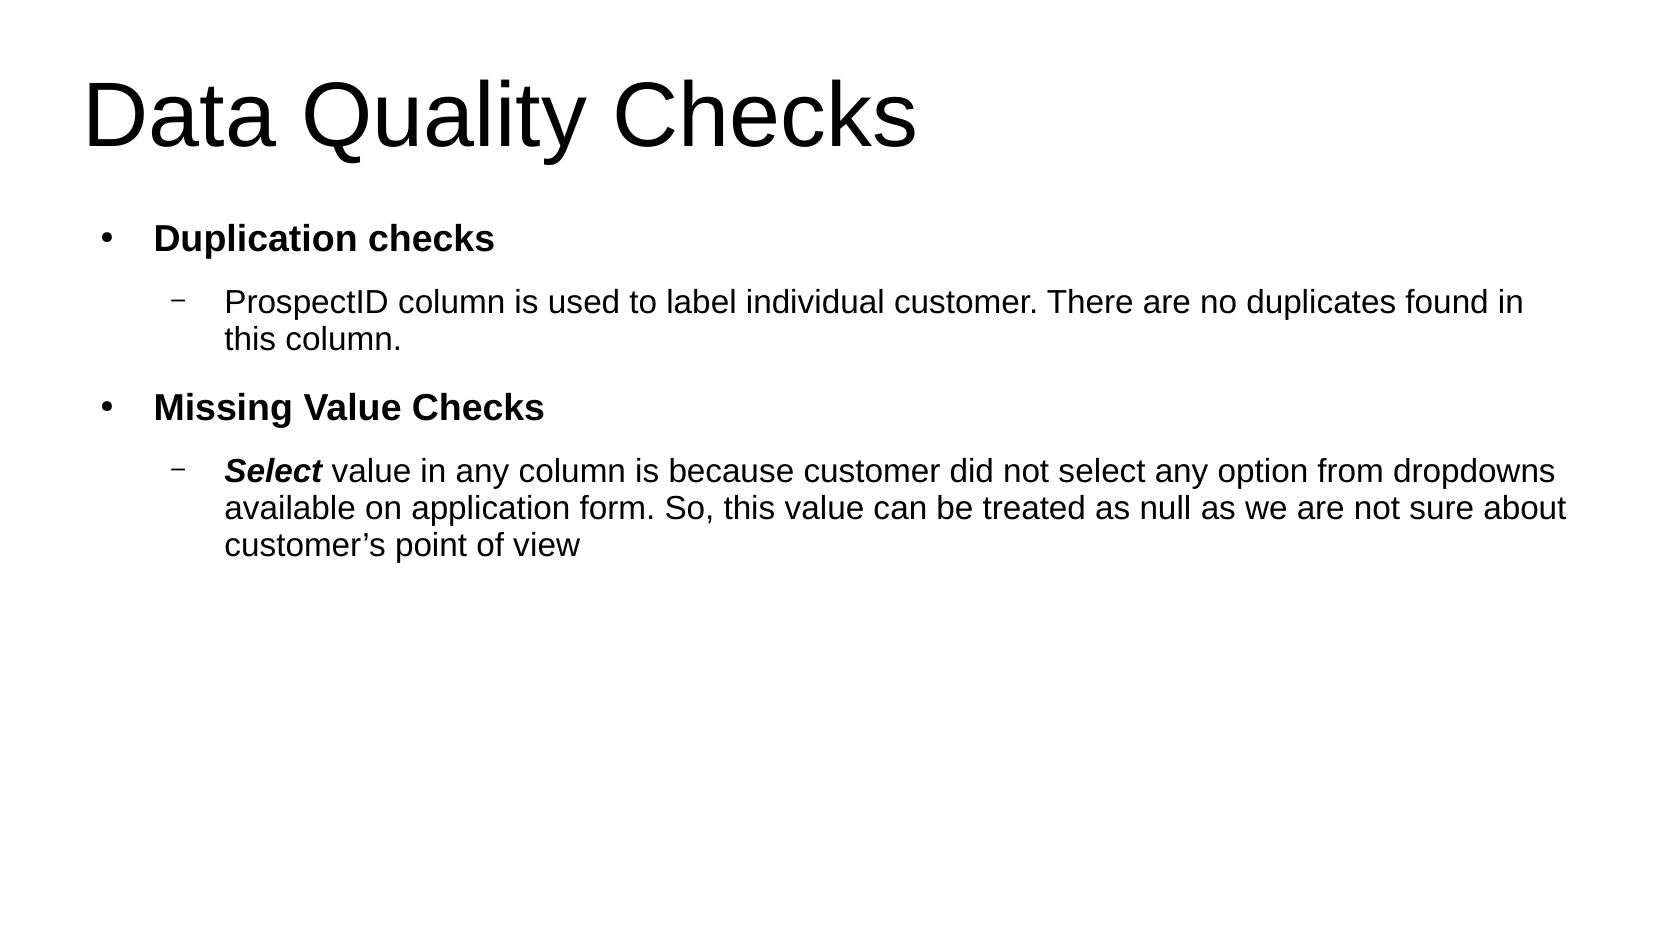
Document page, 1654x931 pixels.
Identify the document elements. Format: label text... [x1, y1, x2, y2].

list Duplication checks ProspectID column is used to label individual customer. There are no duplicates found in this column. Missing Value Checks Select value in any column is because customer did not select any option from dropdowns available on application form. So, this value can be treated as null as we are not sure about customer’s point of view [82, 217, 1571, 758]
title Data Quality Checks [82, 37, 1571, 193]
